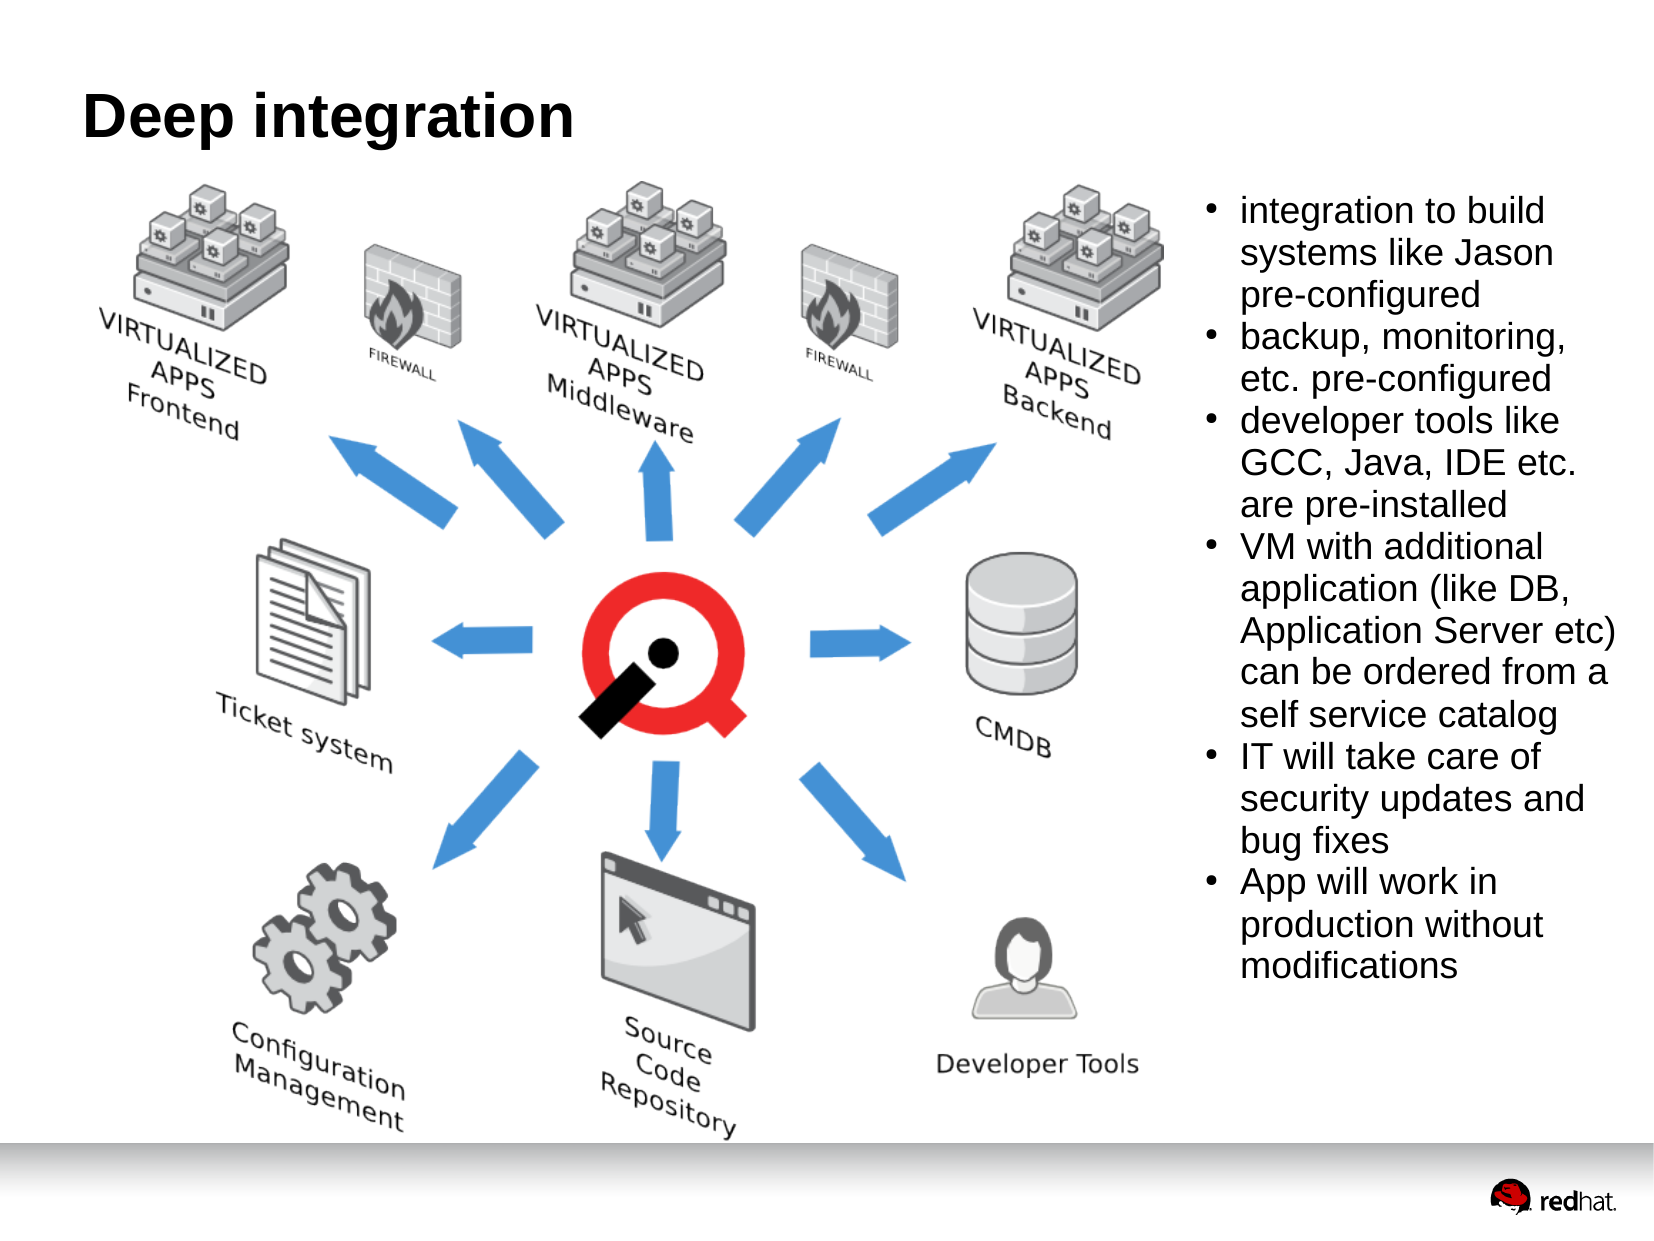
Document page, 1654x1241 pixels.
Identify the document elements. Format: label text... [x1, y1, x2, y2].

picture [0, 181, 1654, 1241]
title Deep integration [82, 39, 1572, 192]
text_box integration to build systems like Jason pre-configured backup, monitoring, etc. pre-configured developer tools like GCC, Java, IDE etc. are pre-installed VM with additional application (like DB, Application Server etc) can be ordered from a self service catalog IT will take care of security updates and bug fixes App will work in production without modifications [1189, 181, 1638, 1124]
